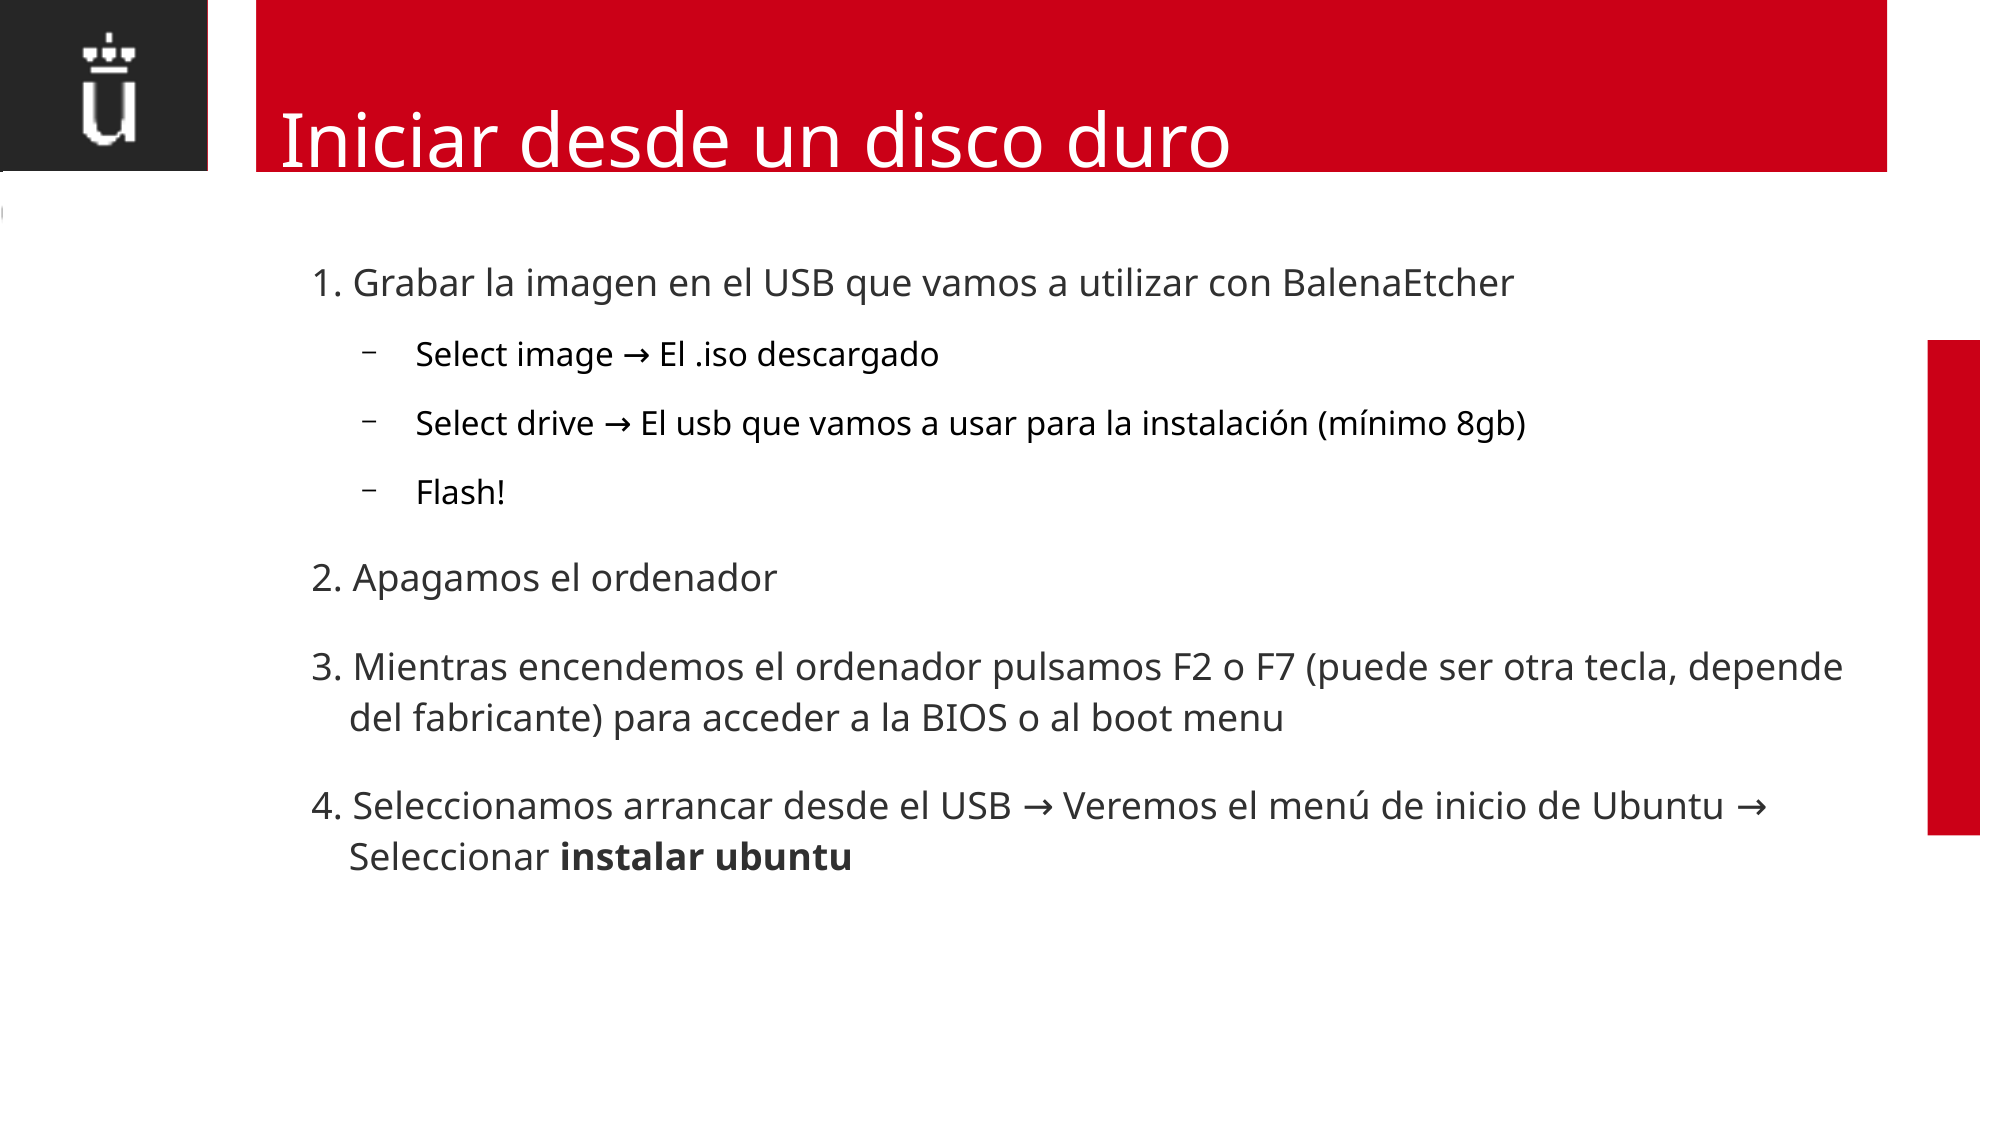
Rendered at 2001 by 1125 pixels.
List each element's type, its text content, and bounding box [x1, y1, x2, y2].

picture [0, 0, 259, 296]
list 1. Grabar la imagen en el USB que vamos a utilizar con BalenaEtcher Select image → El .iso descargado Select drive → El usb que vamos a usar para la instalación (mínimo 8gb) Flash! 2. Apagamos el ordenador 3. Mientras encendemos el ordenador pulsamos F2 o F7 (puede ser otra tecla, depende del fabricante) para acceder a la BIOS o al boot menu 4. Seleccionamos arrancar desde el USB → Veremos el menú de inicio de Ubuntu → Seleccionar instalar ubuntu [258, 248, 1890, 961]
text_box Iniciar desde un disco duro booteable [265, 79, 1566, 248]
